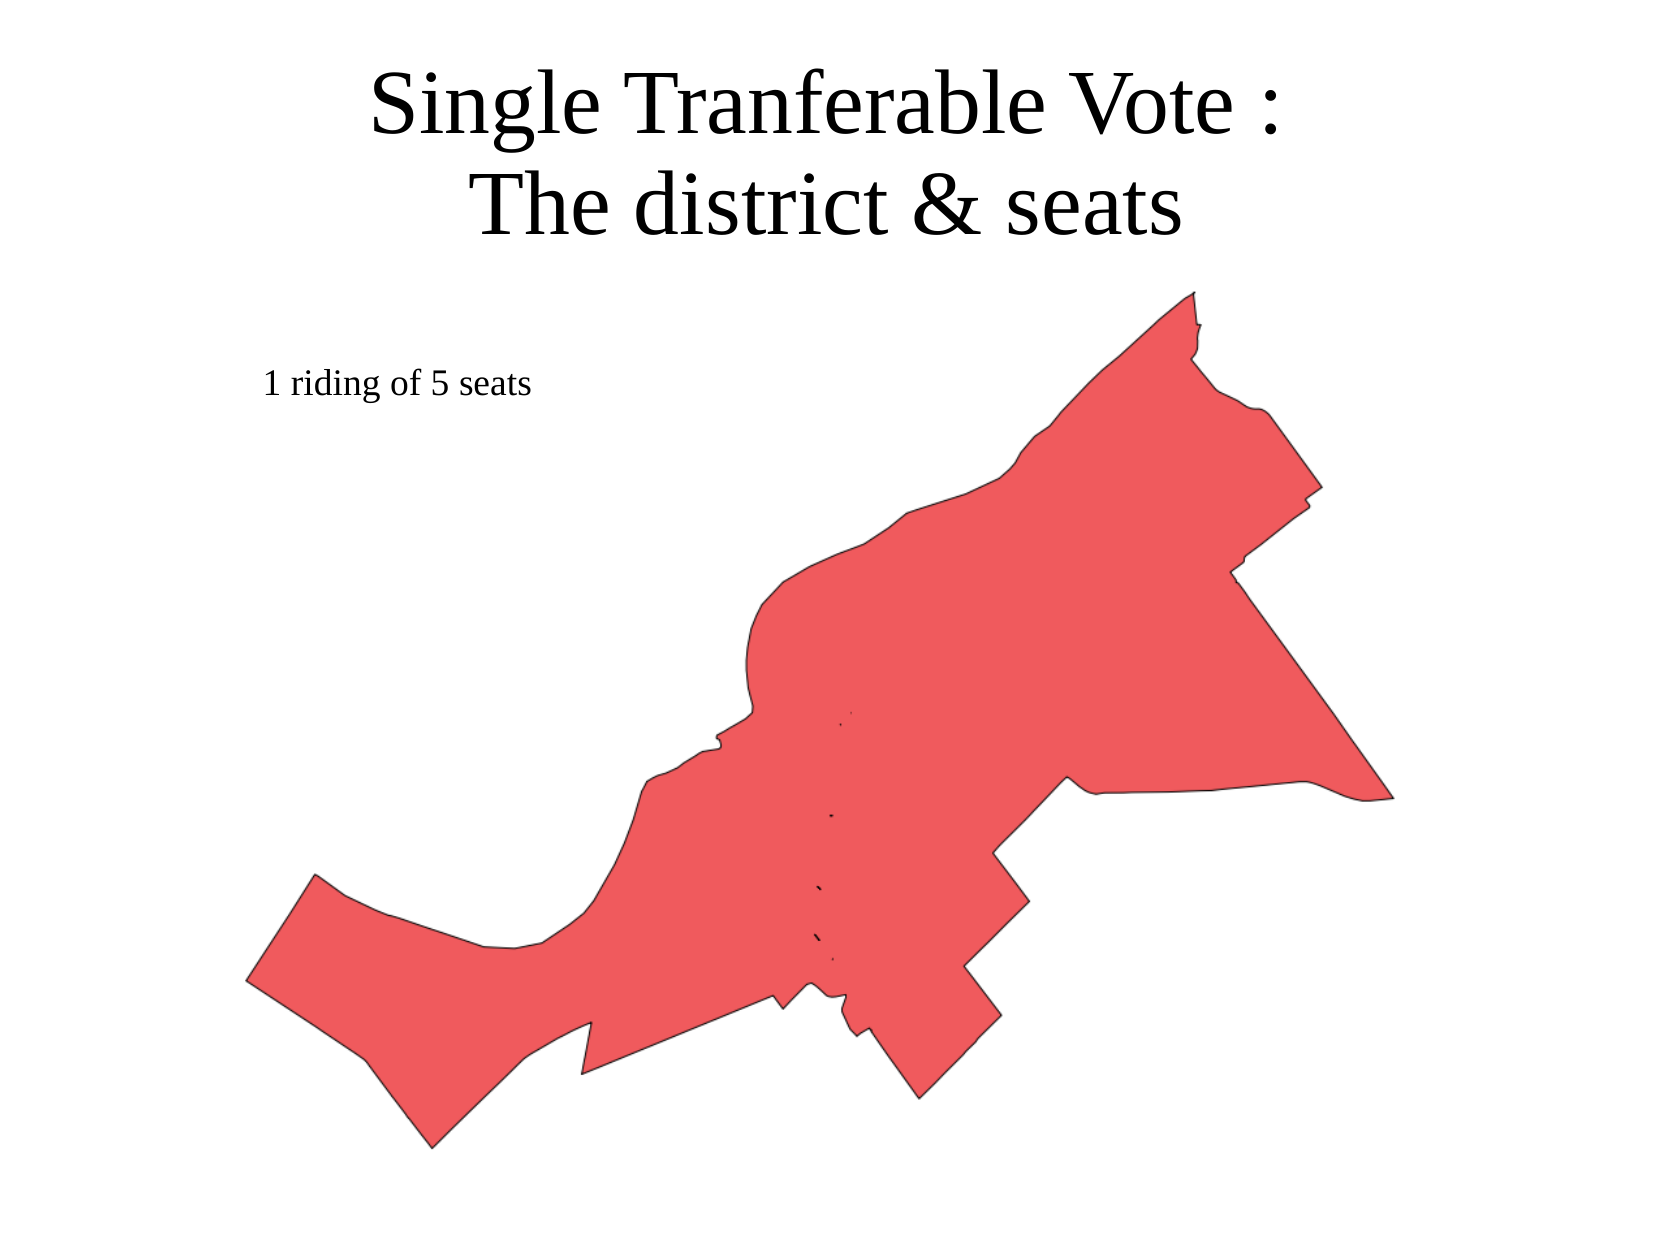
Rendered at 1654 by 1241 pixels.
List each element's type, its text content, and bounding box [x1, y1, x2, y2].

title Single Tranferable Vote : The district & seats [82, 49, 1571, 257]
text_box 1 riding of 5 seats [248, 354, 697, 426]
picture [80, 271, 1560, 1170]
